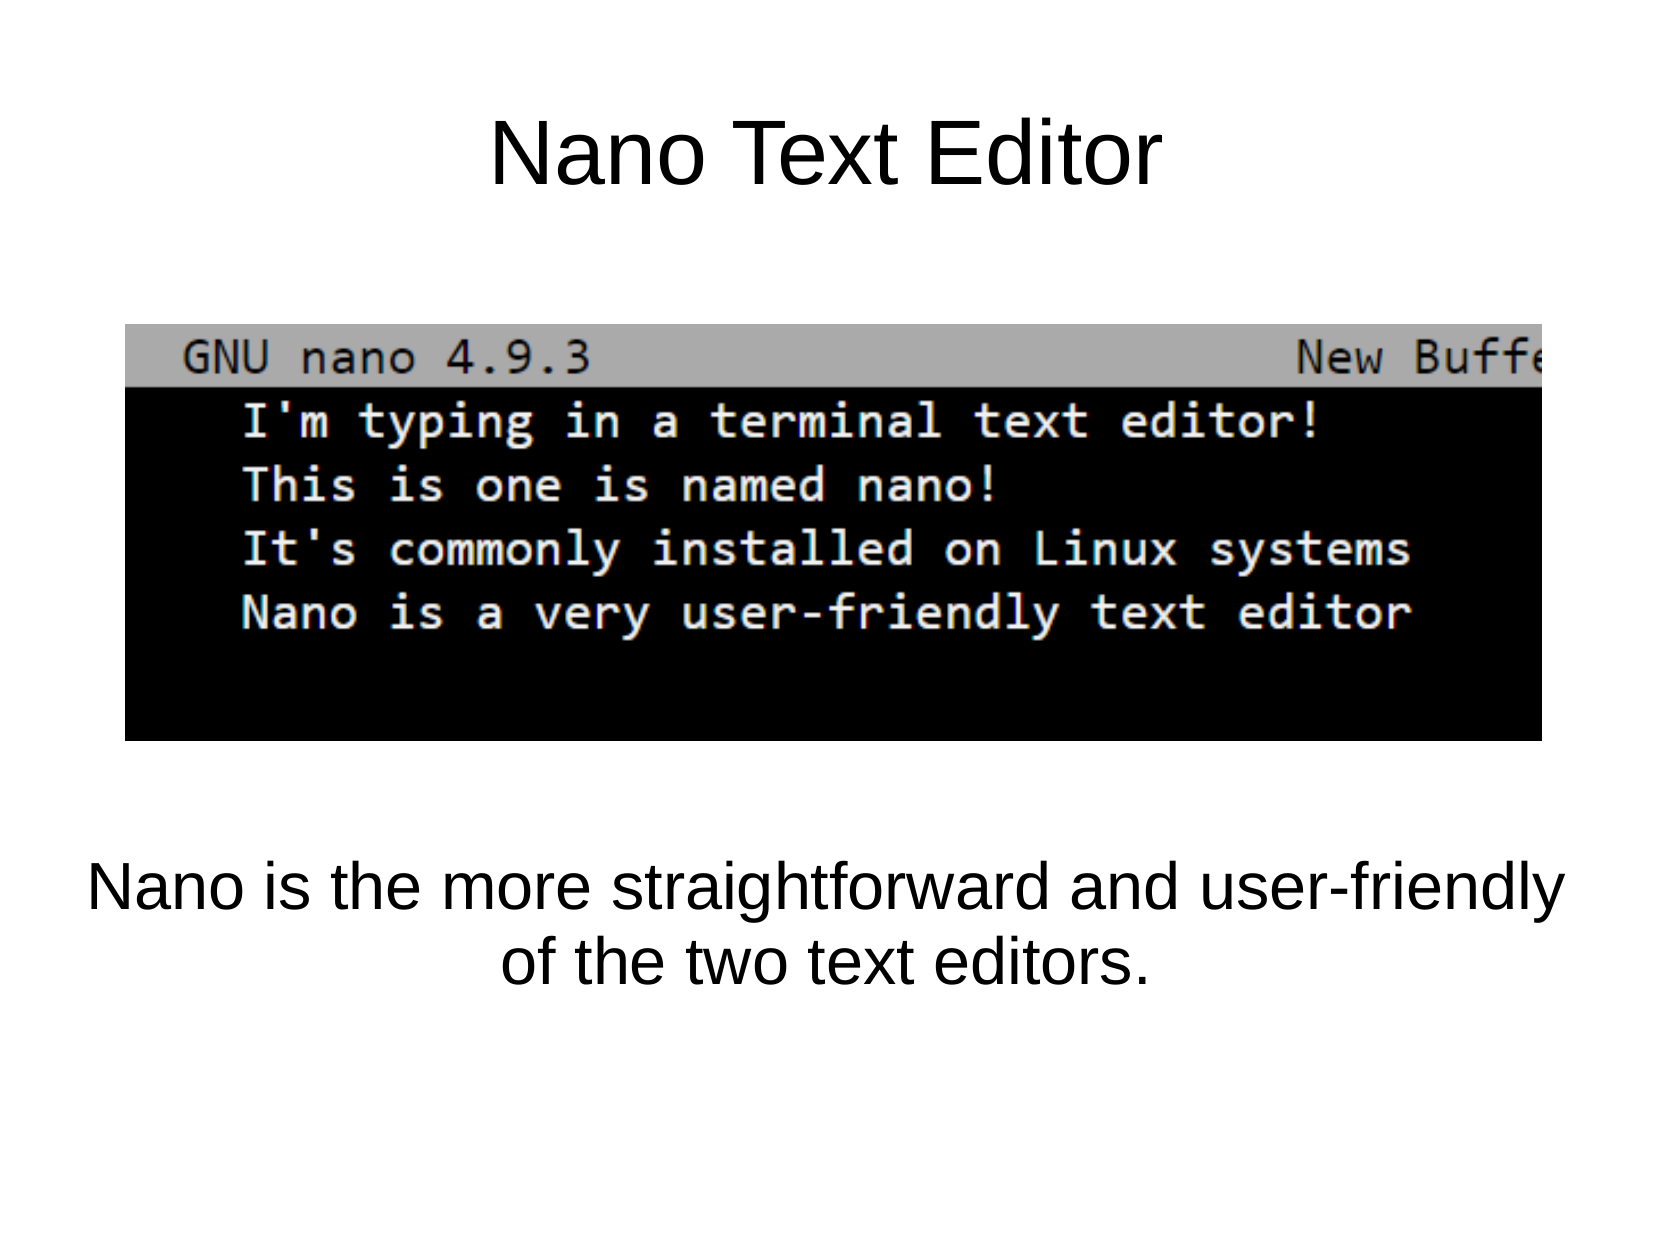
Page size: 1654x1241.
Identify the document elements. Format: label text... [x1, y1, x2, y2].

picture [125, 324, 1542, 741]
subtitle Nano is the more straightforward and user-friendly of the two text editors. [82, 290, 1571, 1109]
title Nano Text Editor [82, 49, 1571, 257]
